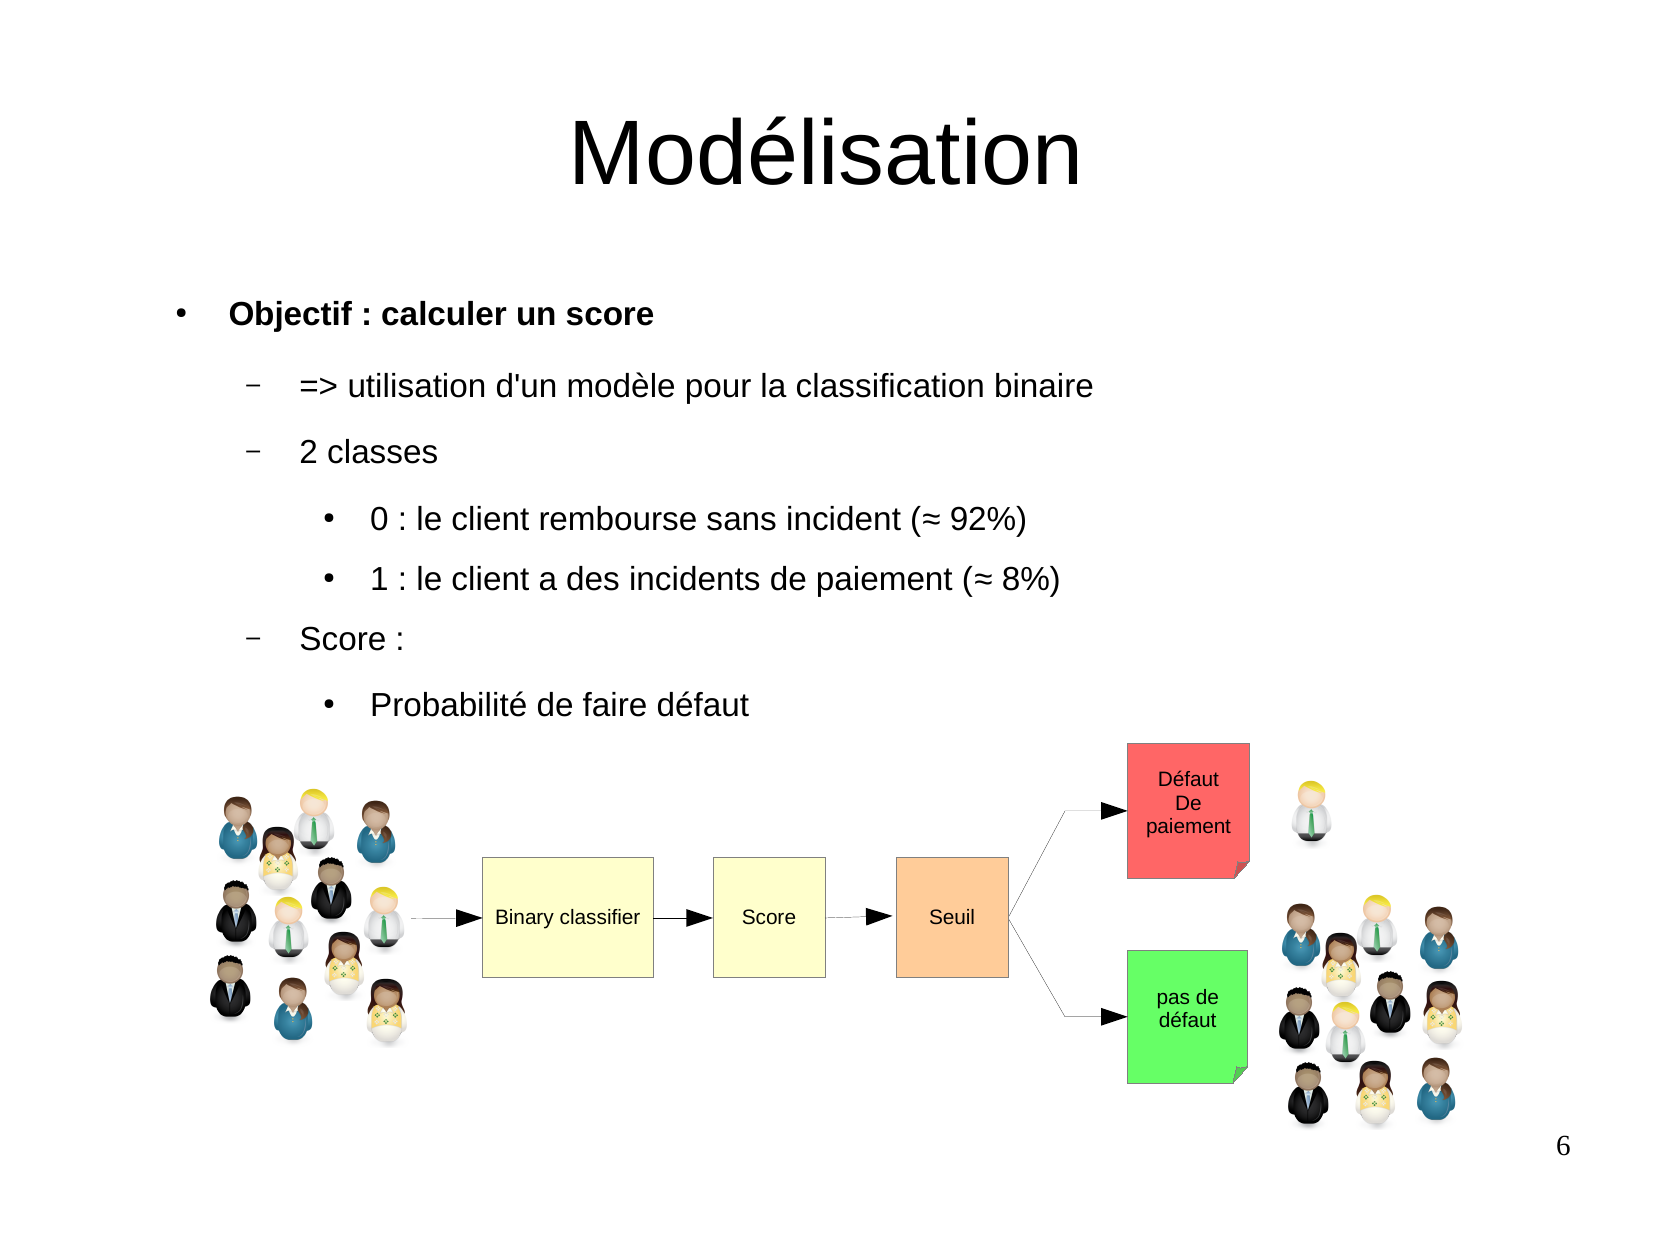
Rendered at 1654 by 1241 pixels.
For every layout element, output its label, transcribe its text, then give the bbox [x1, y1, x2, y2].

text_box pas de défaut [1127, 950, 1248, 1084]
list Objectif : calculer un score => utilisation d'un modèle pour la classification binaire 2 classes 0 : le client rembourse sans incident (≈ 92%) 1 : le client a des incidents de paiement (≈ 8%) Score : Probabilité de faire défaut [82, 290, 1571, 1233]
text_box Binary classifier [482, 857, 654, 978]
text_box Seuil [896, 857, 1009, 978]
picture [1272, 889, 1469, 1131]
picture [1411, 1054, 1462, 1128]
title Modélisation [82, 49, 1571, 257]
picture [1285, 775, 1339, 849]
text_box Score [713, 857, 826, 978]
picture [203, 783, 414, 1048]
text_box Défaut De paiement [1127, 743, 1250, 879]
